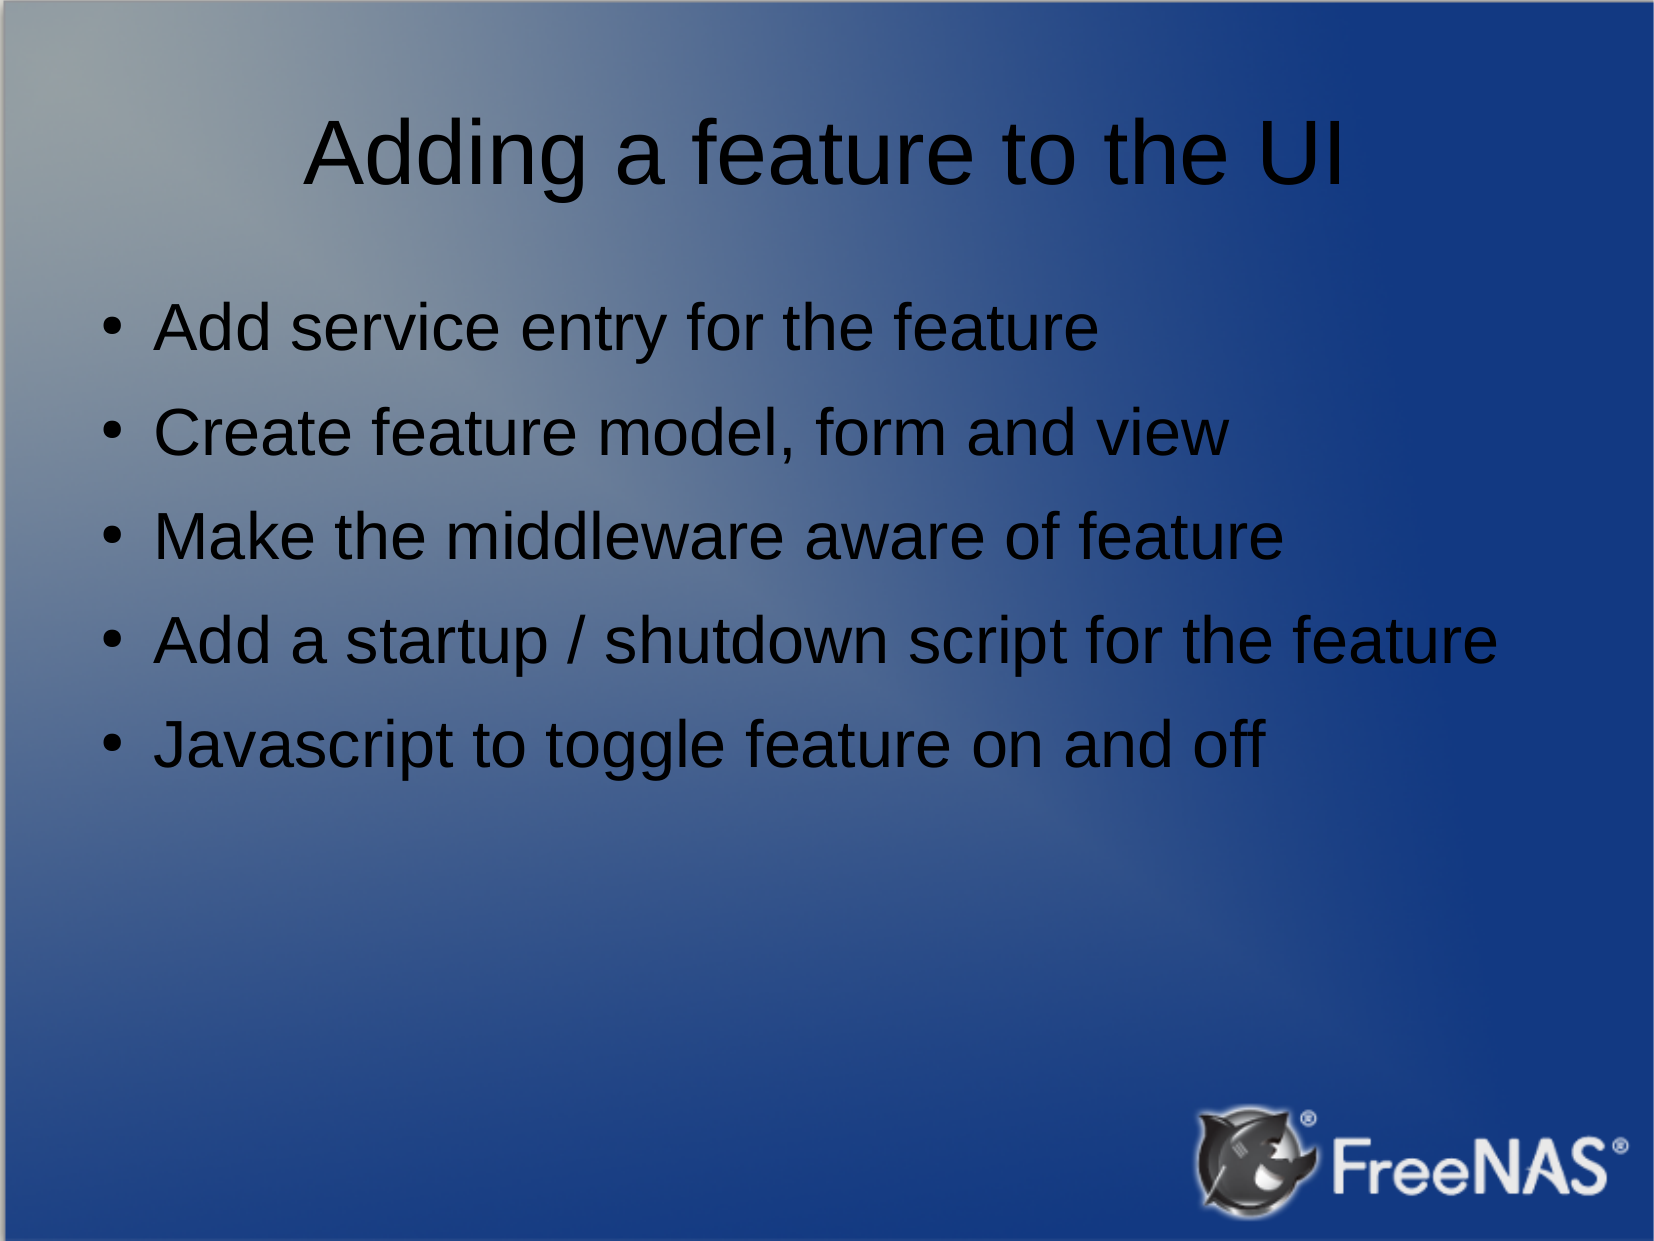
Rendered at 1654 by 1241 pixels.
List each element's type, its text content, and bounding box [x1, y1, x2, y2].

title Adding a feature to the UI [82, 49, 1571, 257]
list Add service entry for the feature Create feature model, form and view Make the middleware aware of feature Add a startup / shutdown script for the feature Javascript to toggle feature on and off [82, 290, 1571, 1010]
picture [0, 0, 1654, 1241]
